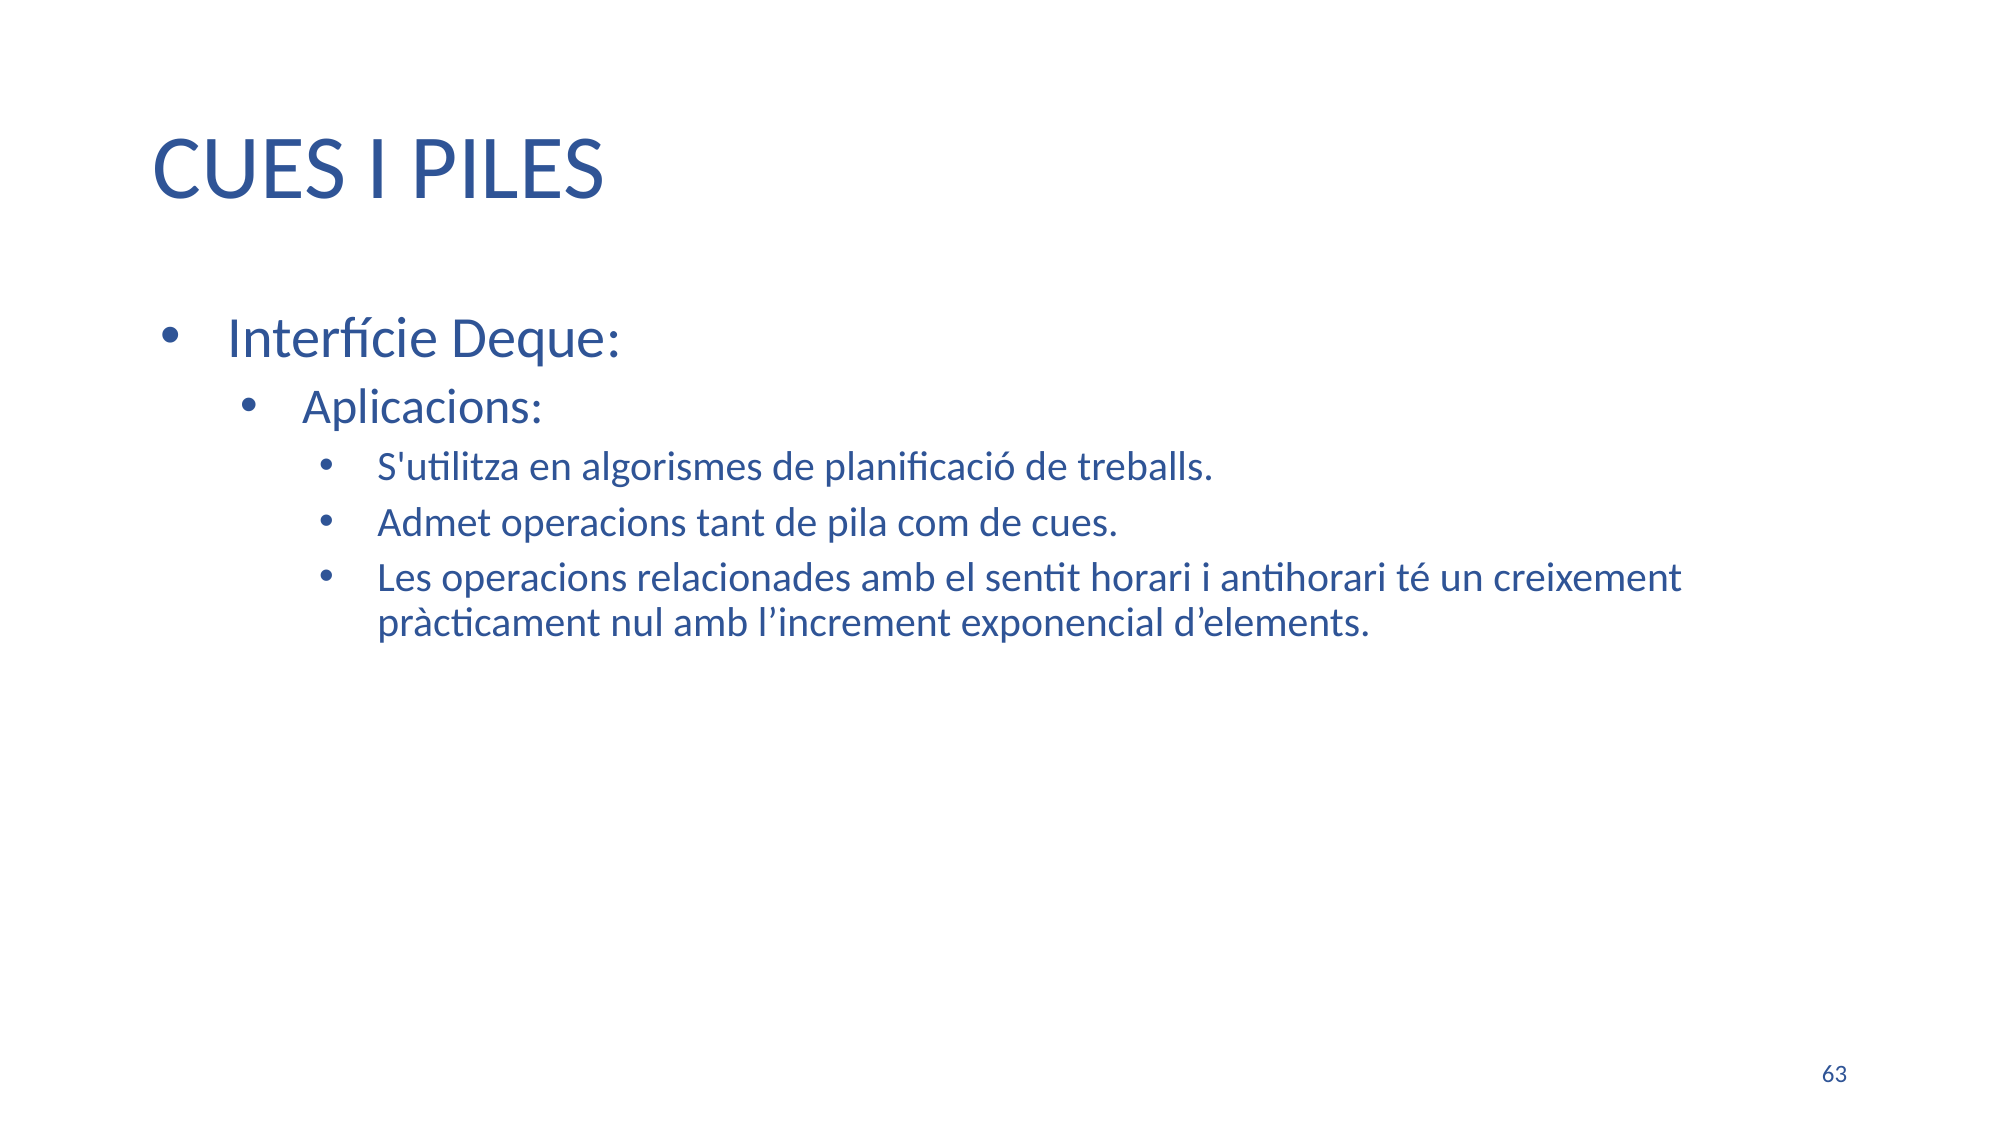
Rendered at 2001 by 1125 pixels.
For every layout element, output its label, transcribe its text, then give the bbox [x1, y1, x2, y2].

list Interfície Deque: Aplicacions: S'utilitza en algorismes de planificació de treballs. Admet operacions tant de pila com de cues. Les operacions relacionades amb el sentit horari i antihorari té un creixement pràcticament nul amb l’increment exponencial d’elements. [137, 299, 1863, 1014]
title CUES I PILES [137, 59, 1863, 278]
slide_number <number> [1412, 1042, 1863, 1103]
